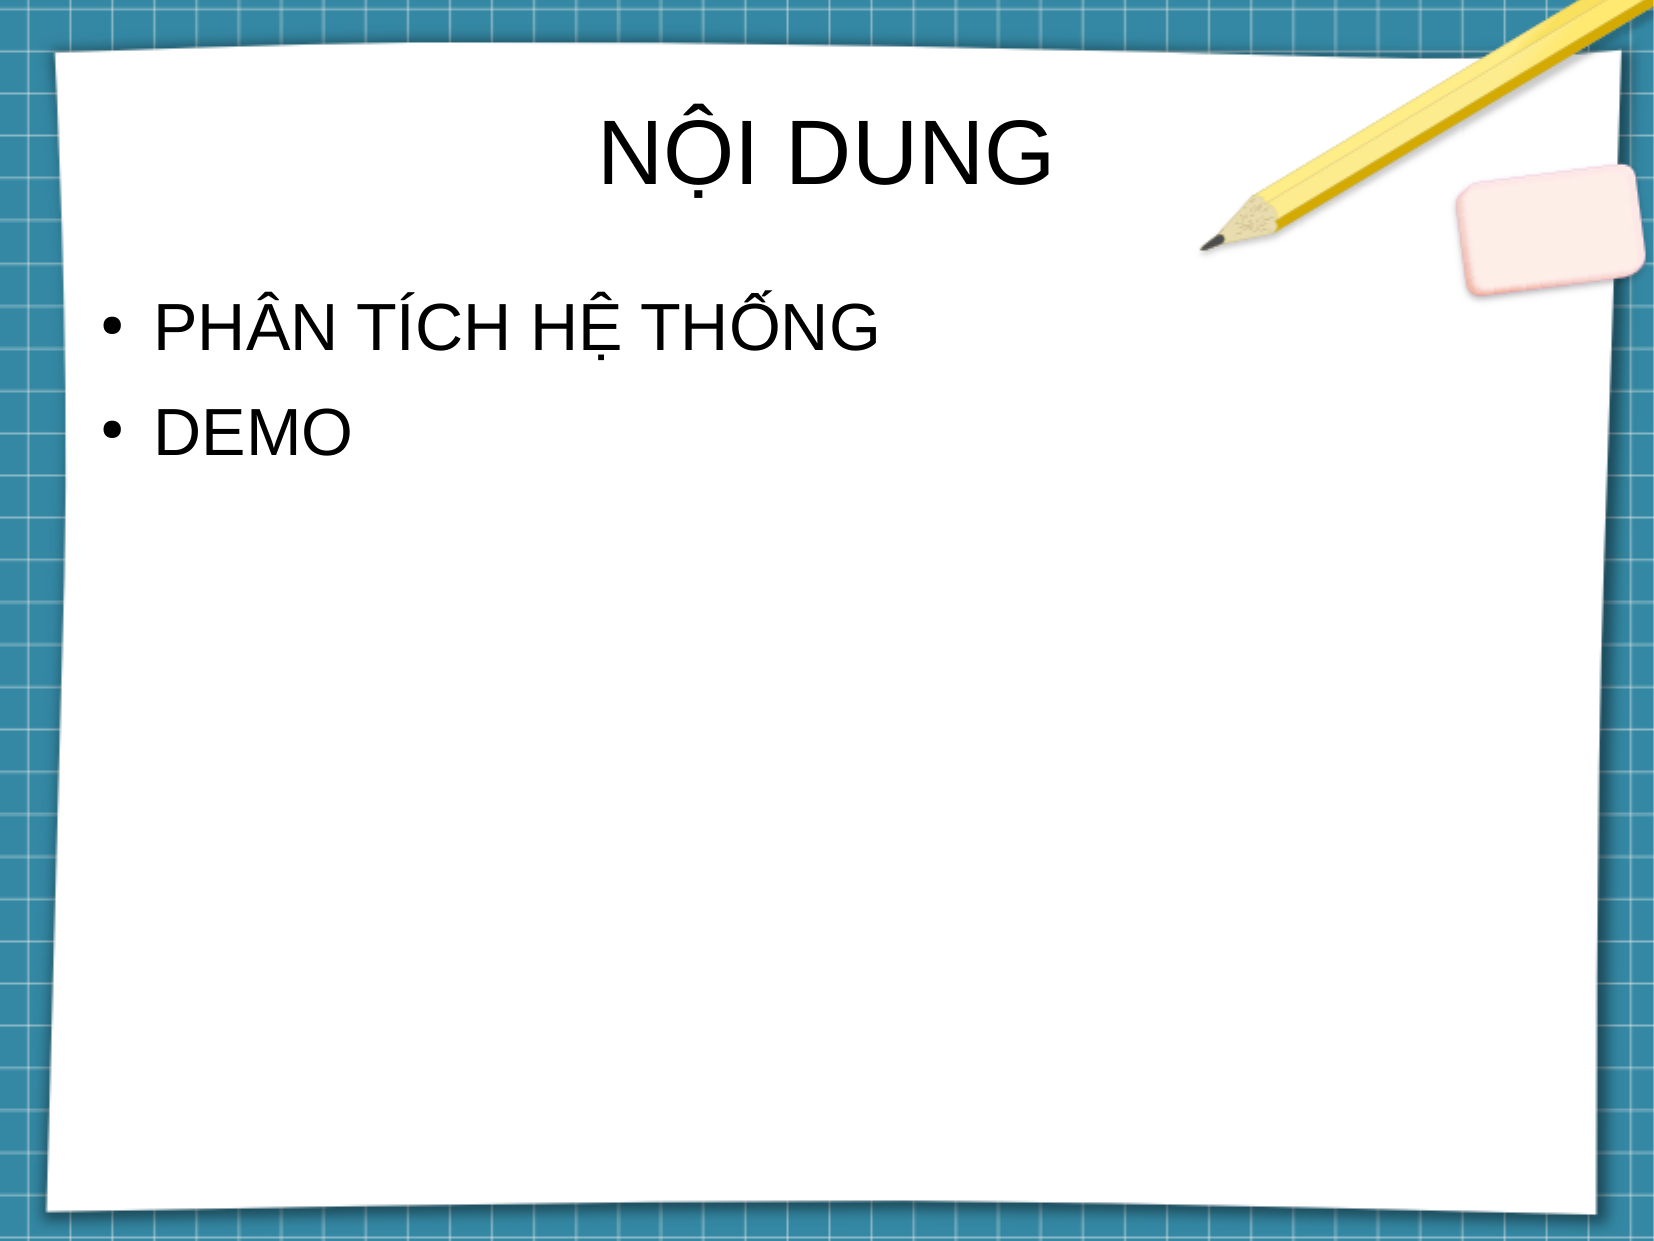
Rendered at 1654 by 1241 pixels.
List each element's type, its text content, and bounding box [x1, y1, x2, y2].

list PHÂN TÍCH HỆ THỐNG DEMO [82, 290, 1571, 1010]
picture [0, 0, 1654, 1241]
title NỘI DUNG [82, 49, 1571, 257]
